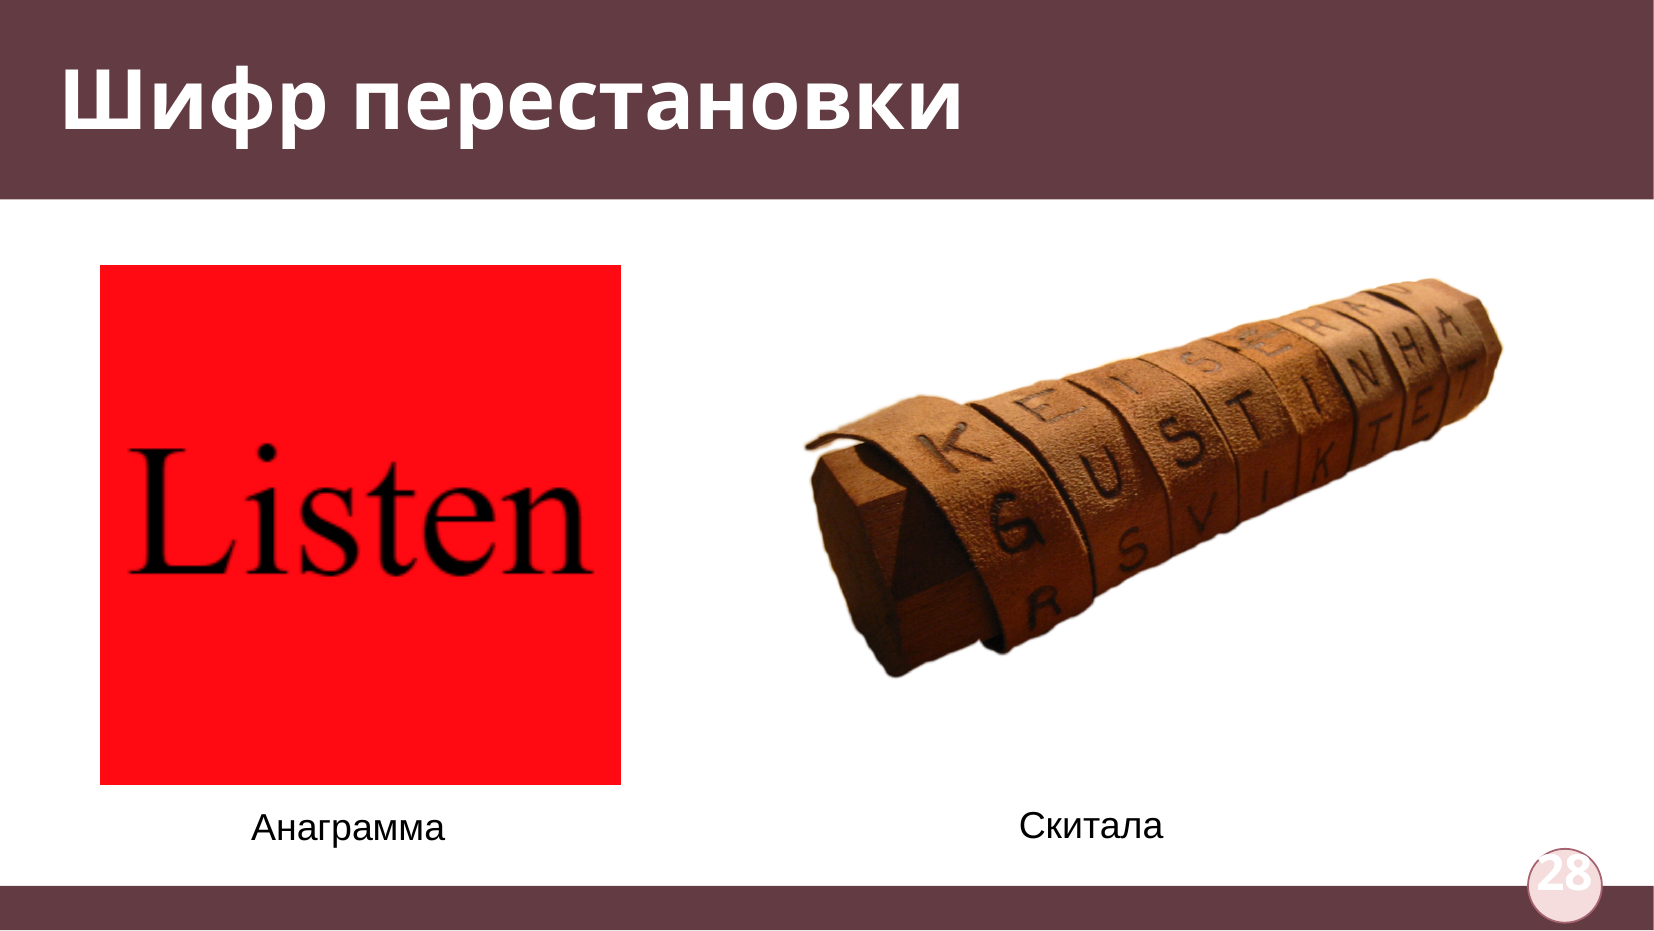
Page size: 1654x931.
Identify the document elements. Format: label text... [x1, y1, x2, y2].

text_box Скитала [1003, 797, 1228, 855]
title Шифр перестановки [59, 37, 1595, 155]
picture [800, 275, 1506, 680]
text_box Анаграмма [236, 799, 460, 857]
picture [100, 265, 621, 785]
